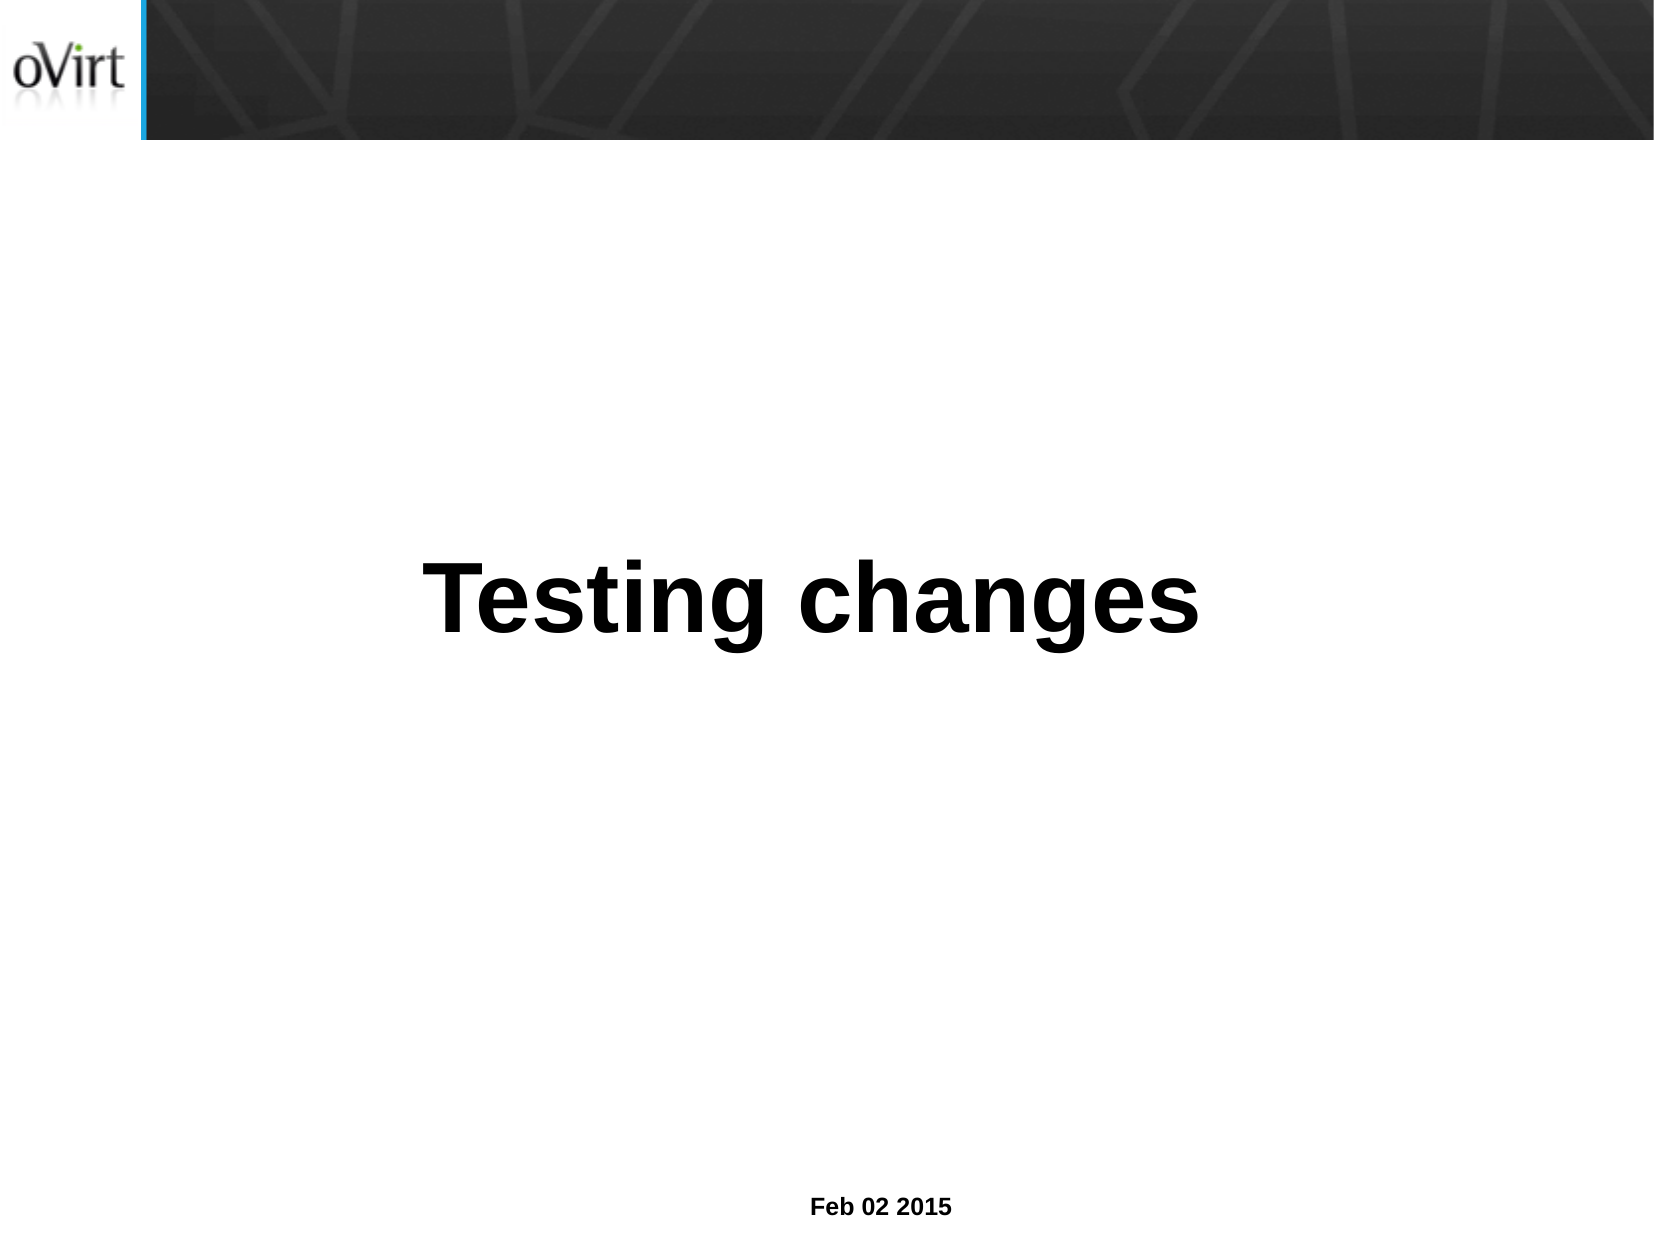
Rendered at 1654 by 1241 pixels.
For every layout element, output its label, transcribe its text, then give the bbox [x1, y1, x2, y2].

picture [0, 0, 1654, 140]
text_box Testing changes [407, 534, 1305, 773]
